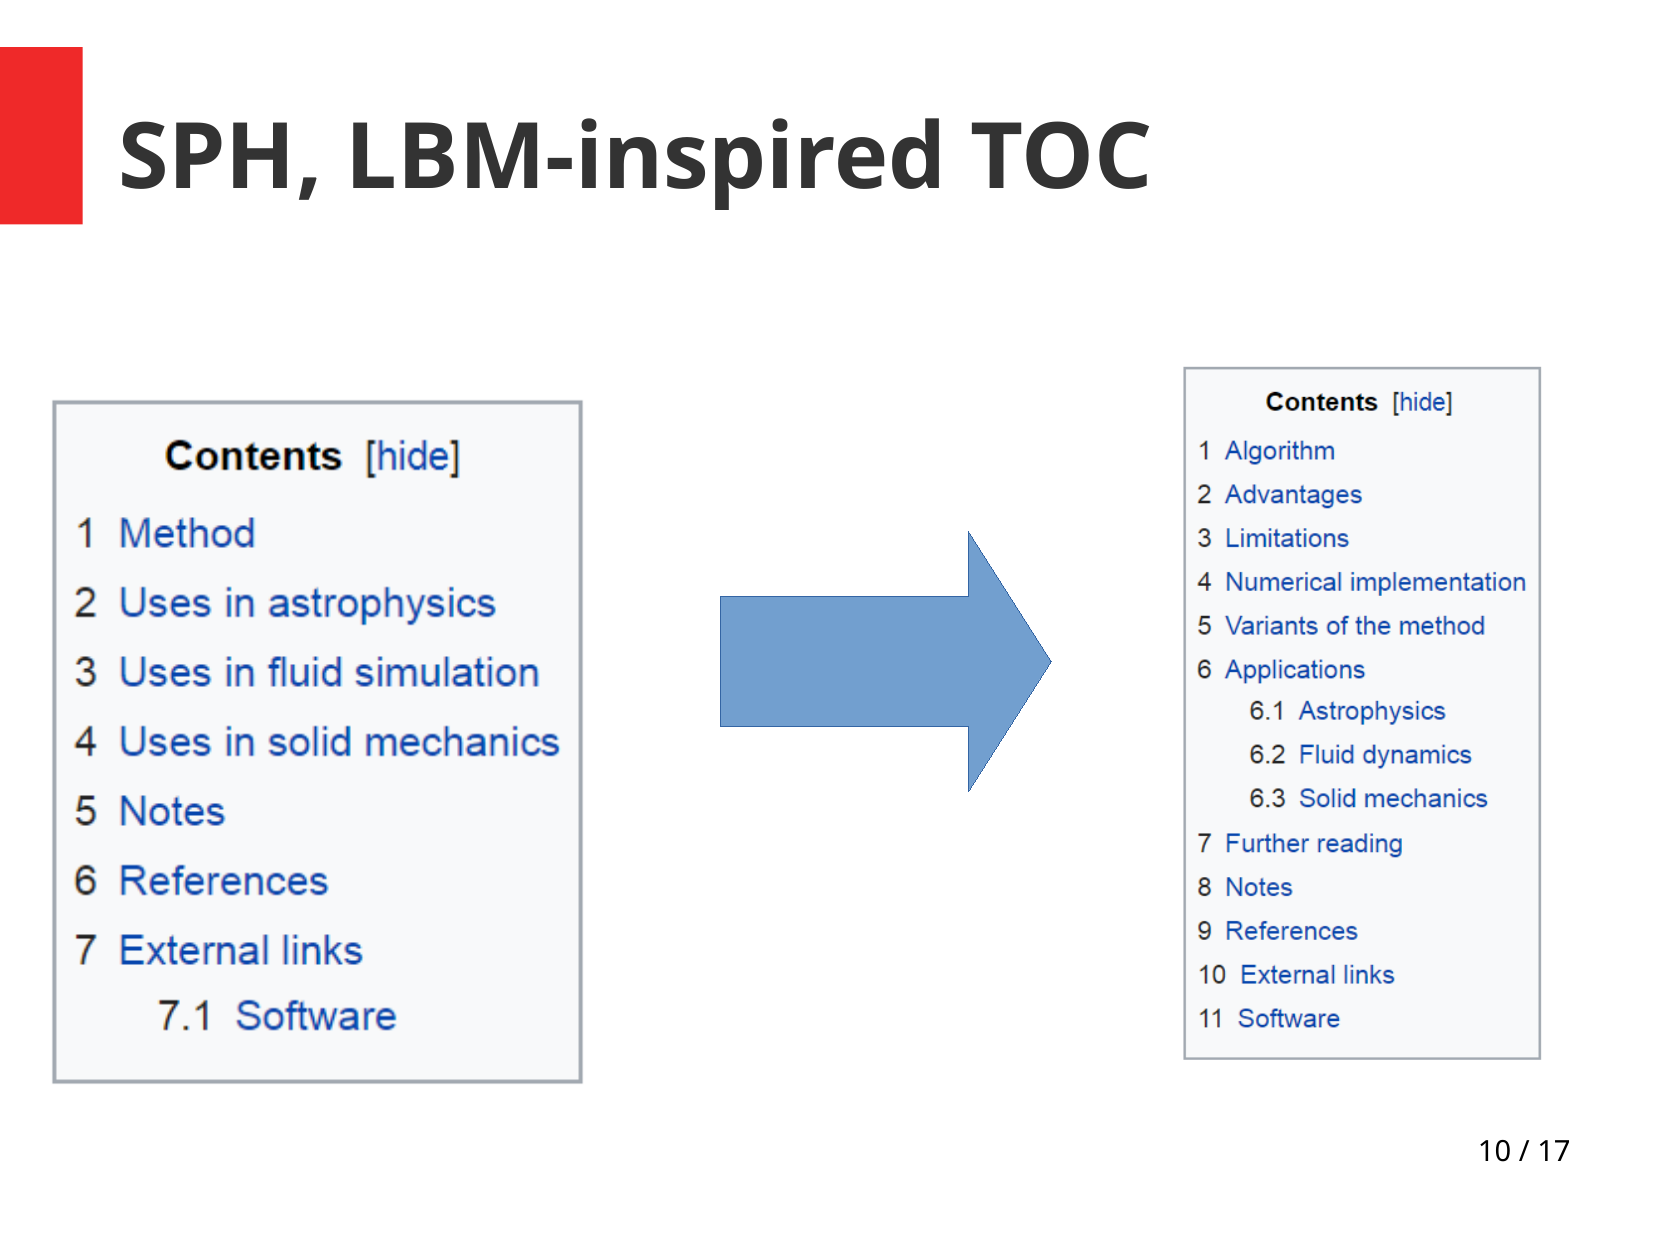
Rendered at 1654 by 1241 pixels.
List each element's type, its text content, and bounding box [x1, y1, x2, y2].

title SPH, LBM-inspired TOC [118, 49, 1571, 257]
text_box [720, 531, 1052, 792]
picture [1166, 352, 1560, 1075]
picture [35, 377, 603, 1098]
